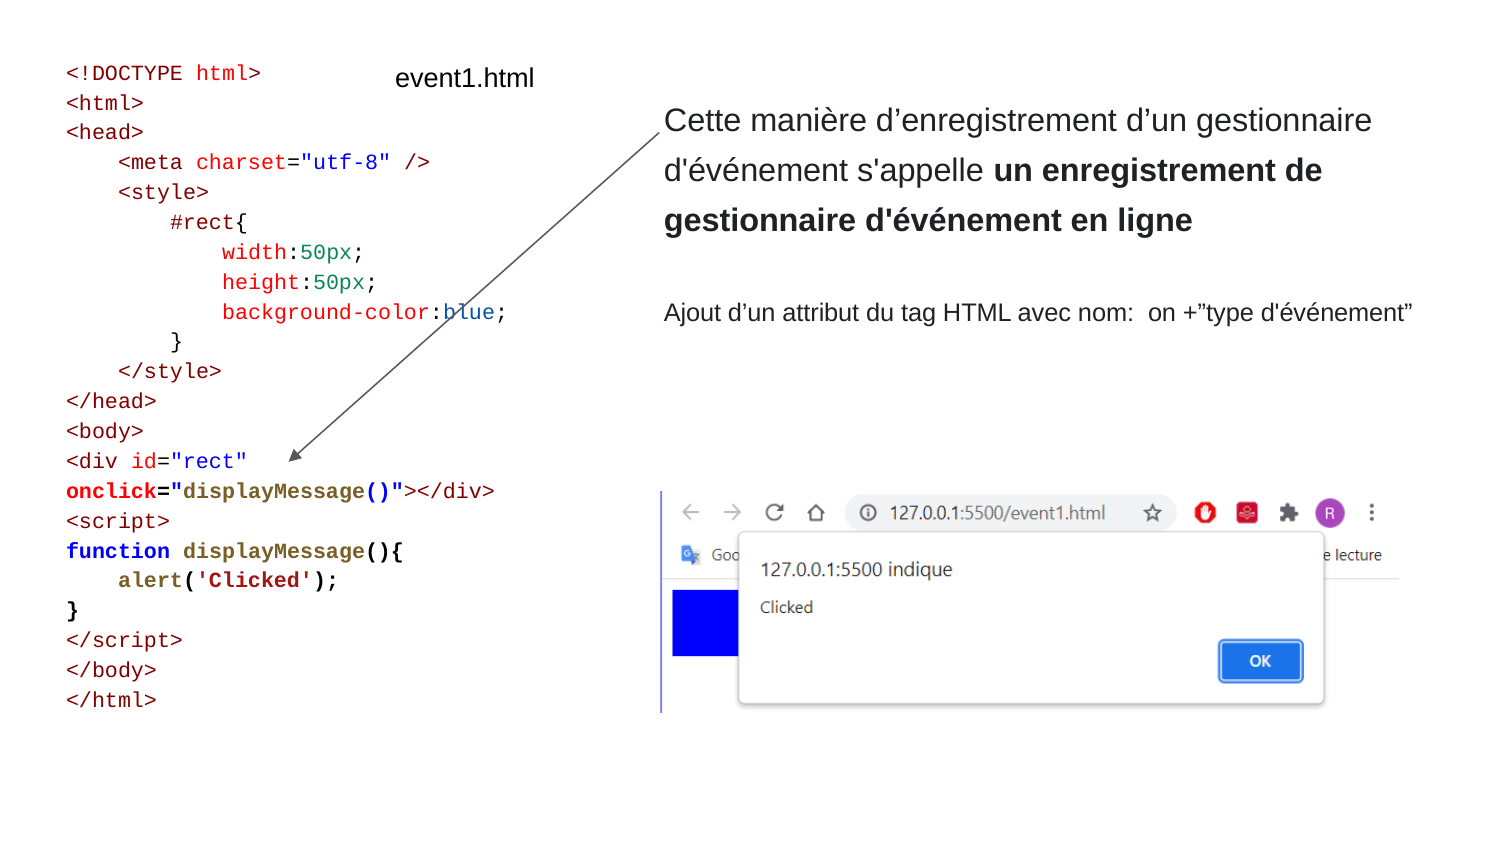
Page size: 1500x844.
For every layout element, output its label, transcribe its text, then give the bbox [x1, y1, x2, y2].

picture [660, 491, 1399, 713]
text_box event1.html [370, 39, 567, 110]
title Cette manière d’enregistrement d’un gestionnaire d'événement s'appelle un enregistrement de gestionnaire d'événement en ligne Ajout d’un attribut du tag HTML avec nom: on +”type d'événement” [649, 72, 1449, 377]
list <!DOCTYPE html> <html> <head> <meta charset="utf-8" /> <style> #rect{ width:50px; height:50px; background-color:blue; } </style> </head> <body> <div id="rect" onclick="displayMessage()"></div> <script> function displayMessage(){ alert('Clicked'); } </script> </body> </html> [51, 39, 649, 765]
